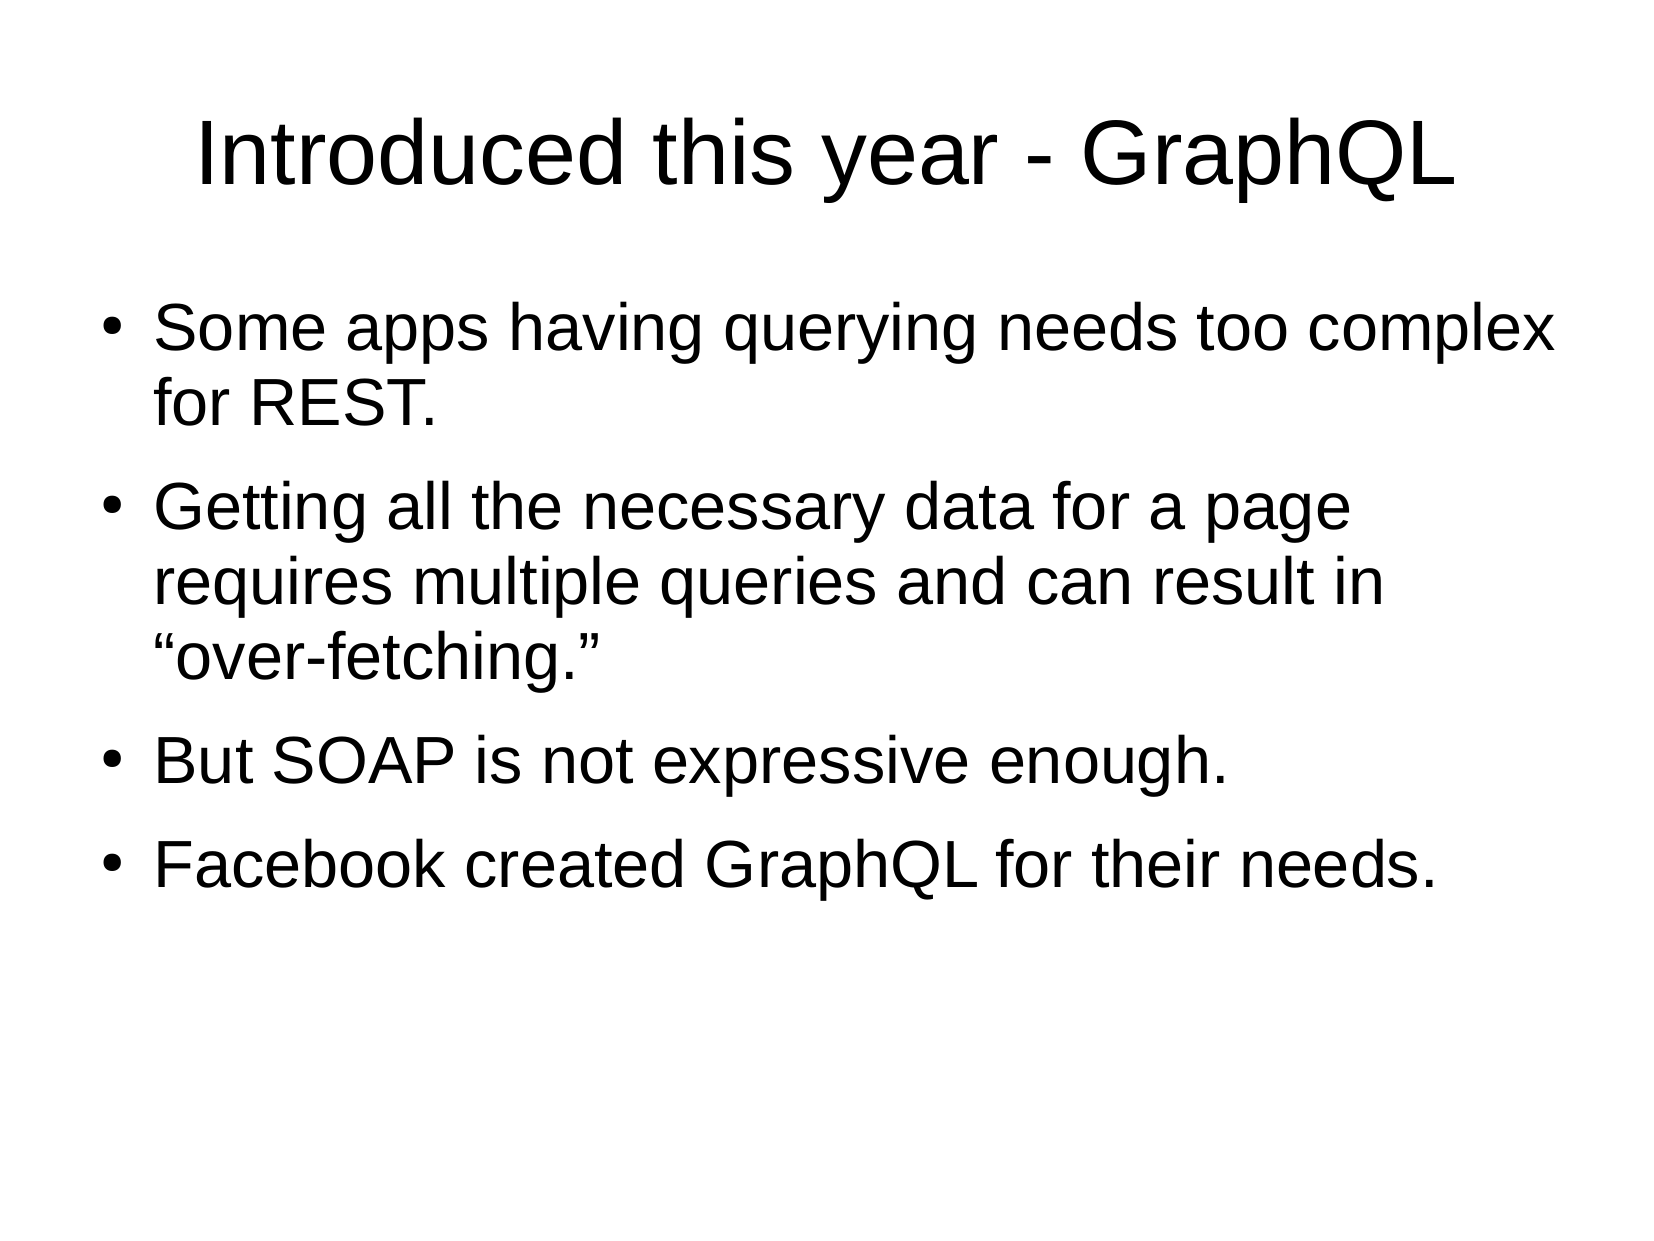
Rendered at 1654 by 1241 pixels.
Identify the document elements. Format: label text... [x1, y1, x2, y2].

list Some apps having querying needs too complex for REST. Getting all the necessary data for a page requires multiple queries and can result in “over-fetching.” But SOAP is not expressive enough. Facebook created GraphQL for their needs. [82, 290, 1571, 1010]
title Introduced this year - GraphQL [82, 49, 1571, 257]
